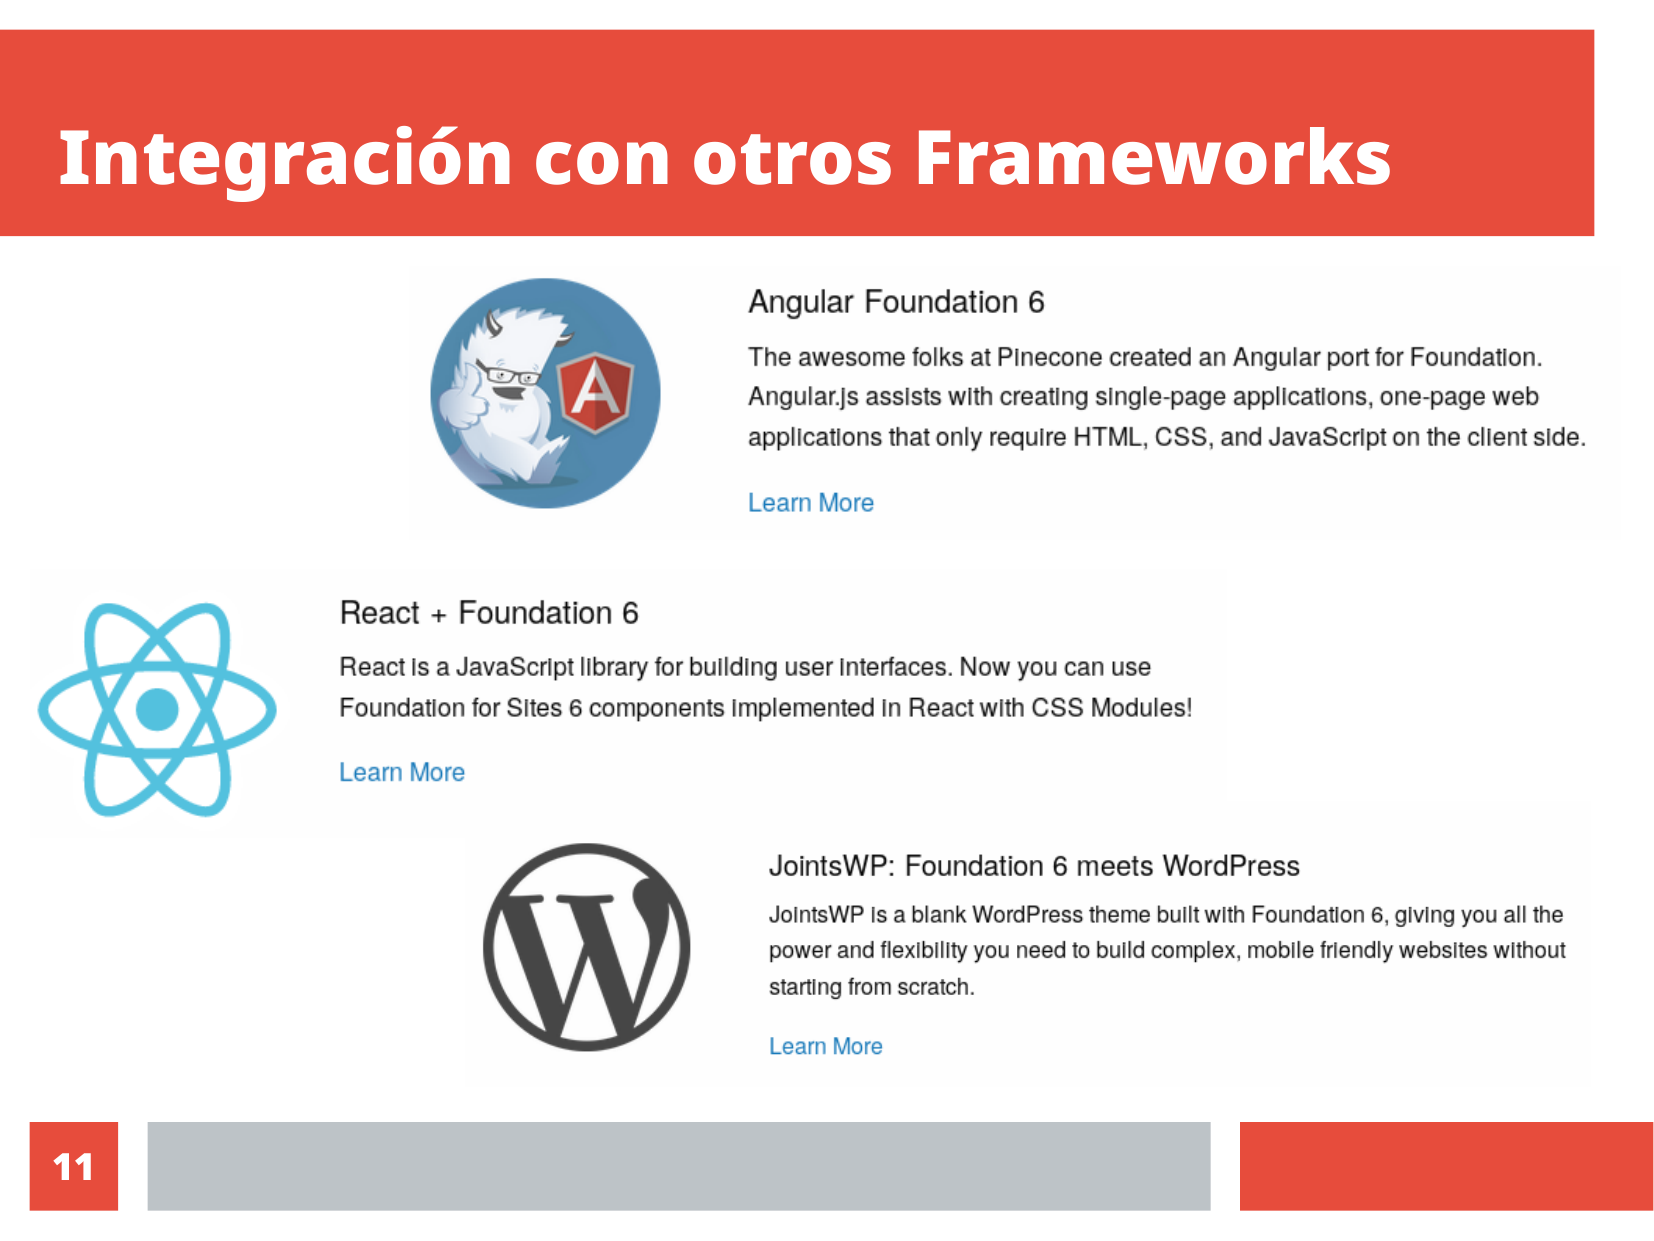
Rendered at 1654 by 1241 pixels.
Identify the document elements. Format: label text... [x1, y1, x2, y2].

picture [409, 266, 1621, 541]
title Integración con otros Frameworks [59, 59, 1595, 207]
picture [30, 569, 1591, 1087]
